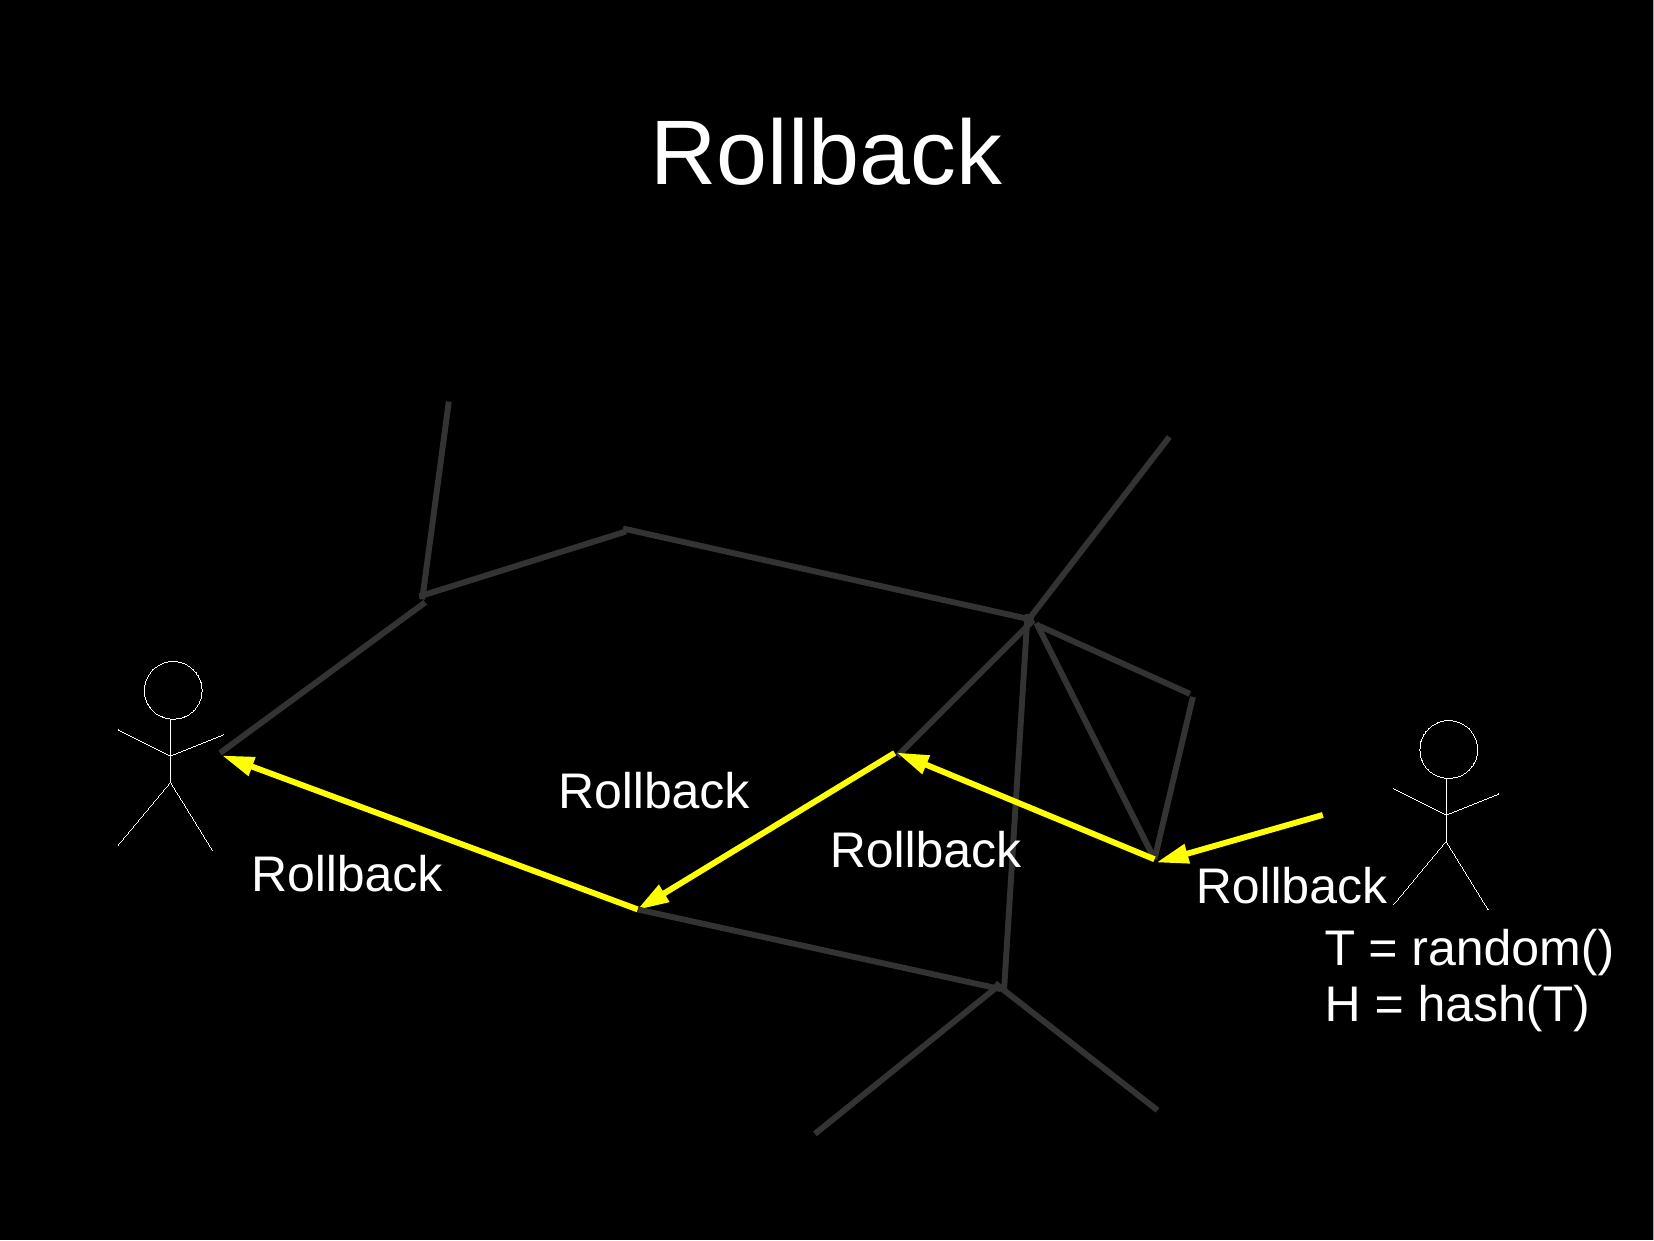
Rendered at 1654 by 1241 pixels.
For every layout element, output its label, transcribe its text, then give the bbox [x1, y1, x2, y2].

text_box Rollback [236, 838, 508, 910]
title Rollback [82, 49, 1571, 257]
text_box T = random() H = hash(T) [1309, 913, 1630, 1040]
text_box Rollback [543, 755, 780, 827]
text_box Rollback [814, 815, 1052, 886]
text_box Rollback [1181, 850, 1418, 922]
